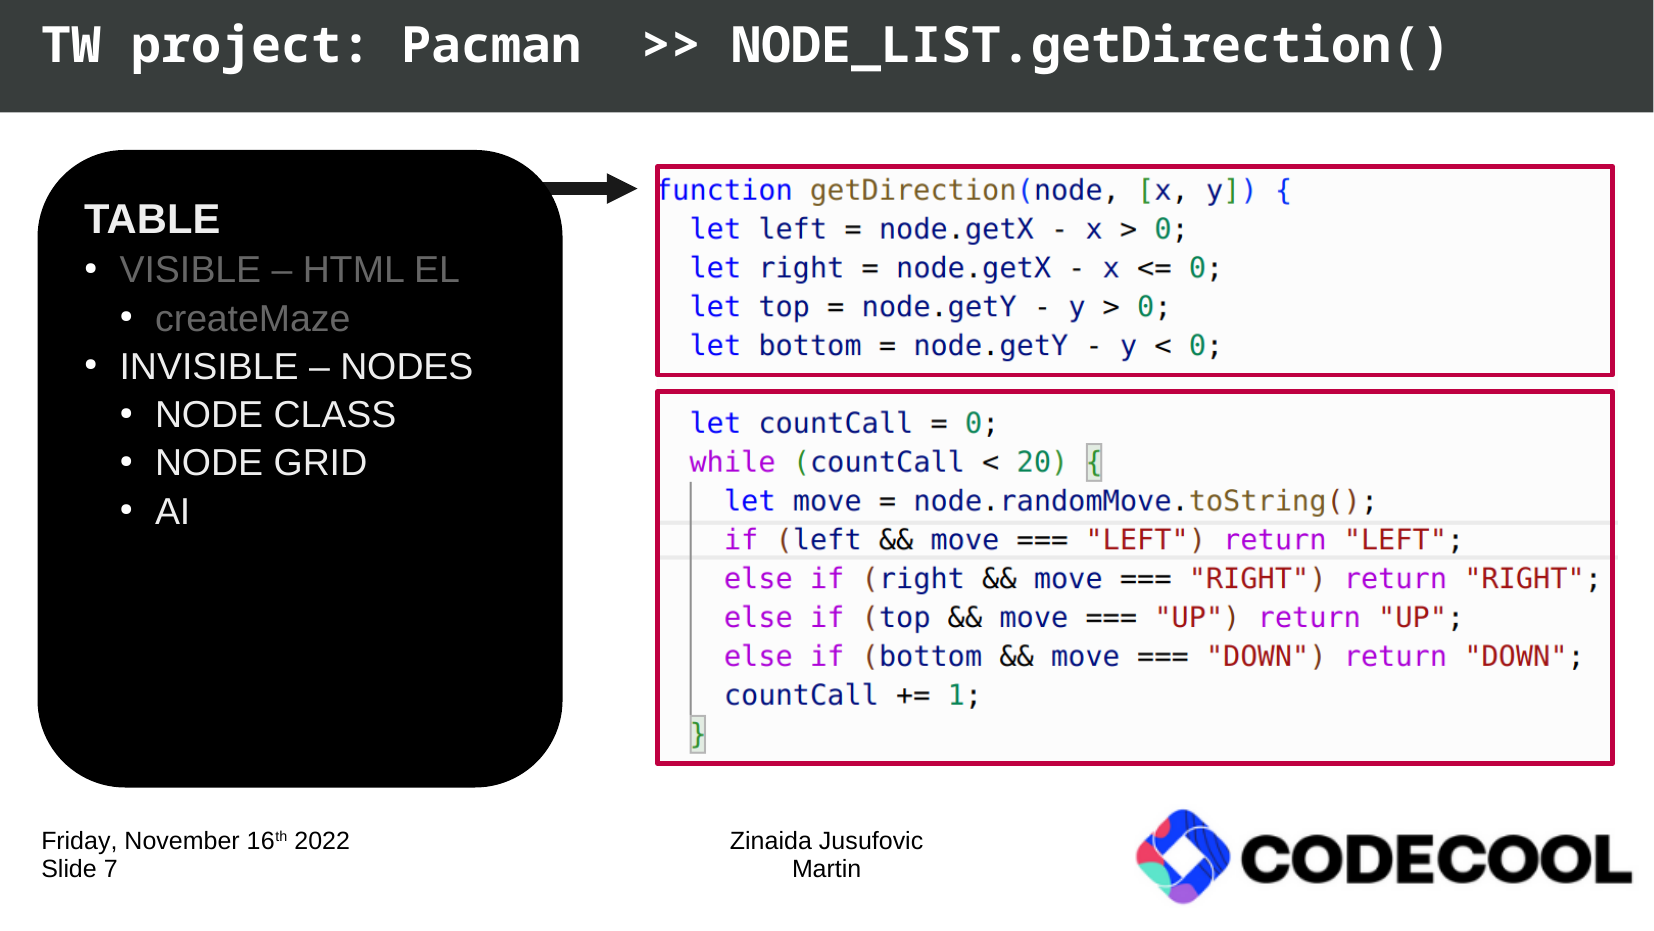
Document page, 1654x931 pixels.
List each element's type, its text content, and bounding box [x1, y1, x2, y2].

picture [1134, 787, 1654, 931]
text_box Friday, November 16th 2022 Slide 7 [41, 820, 449, 889]
text_box Zinaida Jusufovic Martin [658, 820, 996, 889]
title TW project: Pacman >> NODE_LIST.getDirection() [41, 21, 1602, 134]
picture [660, 169, 1610, 373]
text_box [0, 0, 1654, 113]
picture [660, 394, 1610, 761]
picture [657, 166, 1618, 764]
text_box TABLE VISIBLE – HTML EL createMaze INVISIBLE – NODES NODE CLASS NODE GRID AI [37, 149, 563, 788]
